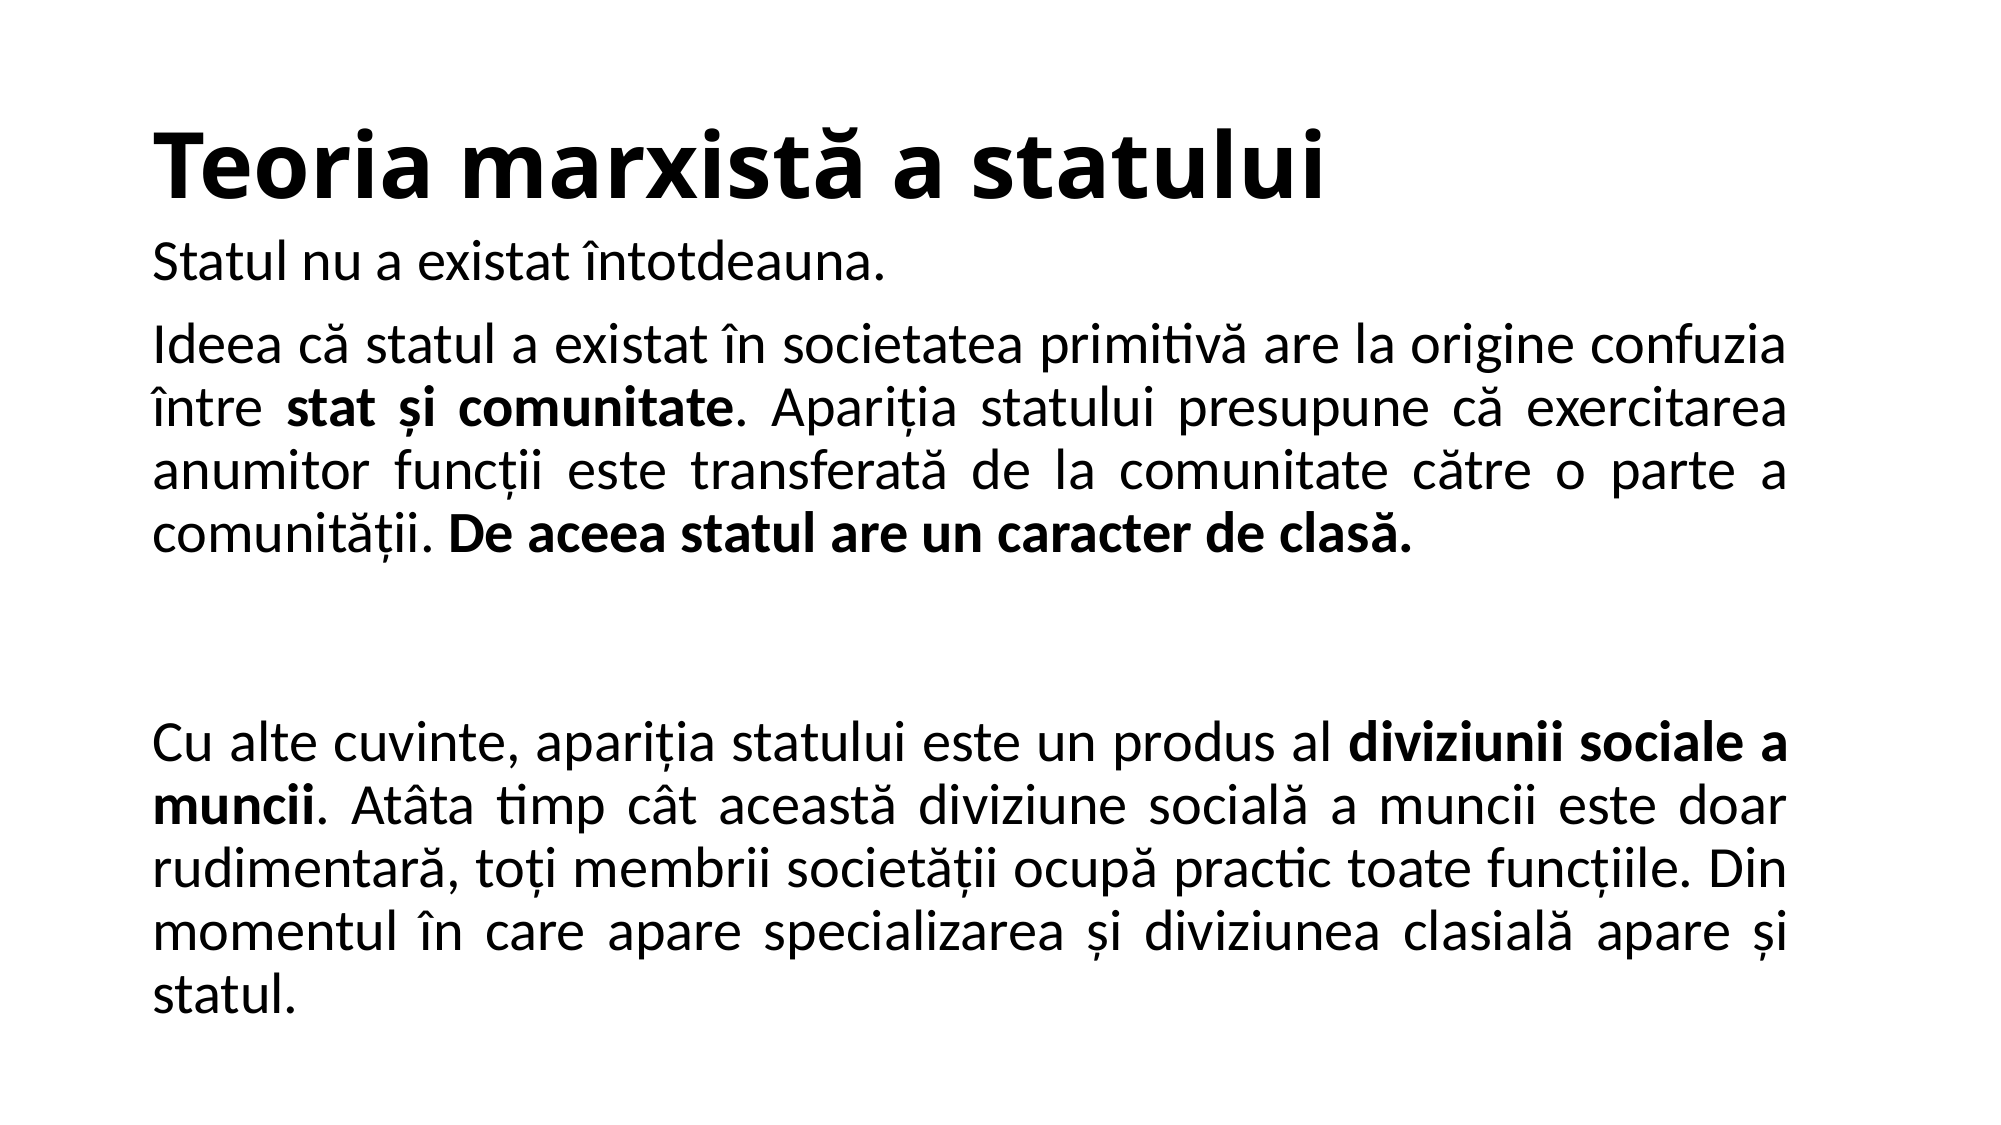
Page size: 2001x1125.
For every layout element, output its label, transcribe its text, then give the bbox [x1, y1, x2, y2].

list Statul nu a existat întotdeauna. Ideea că statul a existat în societatea primitivă are la origine confuzia între stat și comunitate. Apariția statului presupune că exercitarea anumitor funcții este transferată de la comunitate către o parte a comunității. De aceea statul are un caracter de clasă. Cu alte cuvinte, apariția statului este un produs al diviziunii sociale a muncii. Atâta timp cât această diviziune socială a muncii este doar rudimentară, toți membrii societății ocupă practic toate funcțiile. Din momentul în care apare specializarea și diviziunea clasială apare și statul. [137, 222, 1863, 1084]
title Teoria marxistă a statului [137, 59, 1863, 222]
